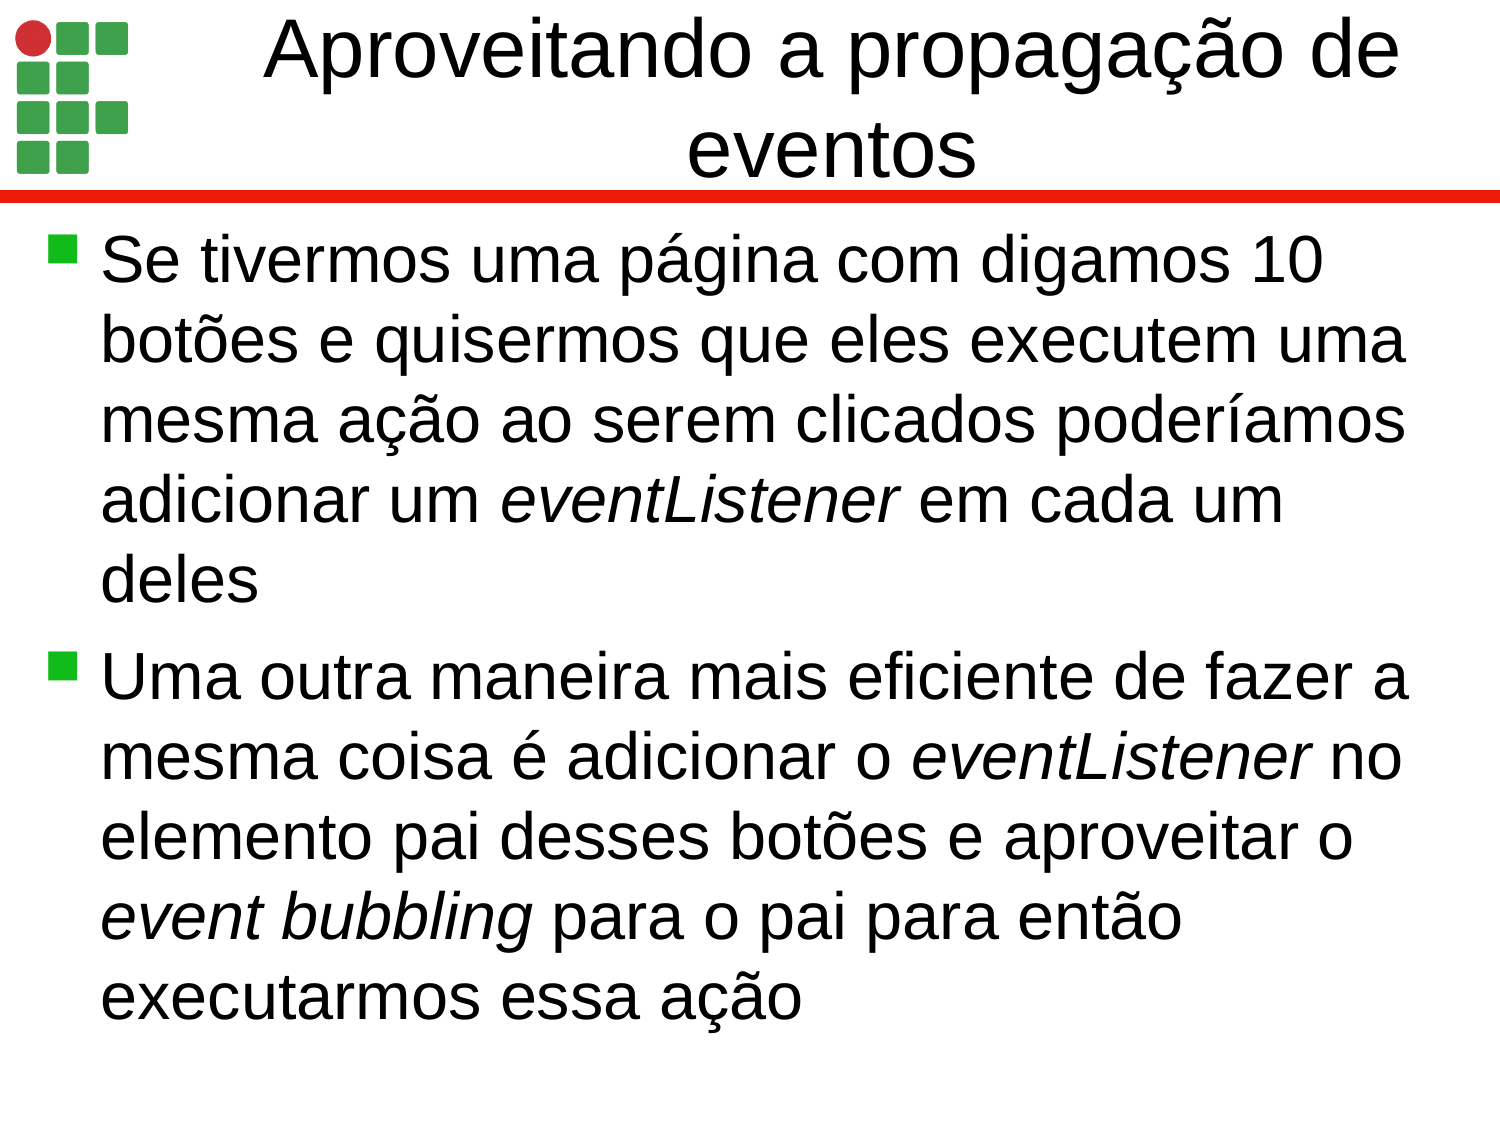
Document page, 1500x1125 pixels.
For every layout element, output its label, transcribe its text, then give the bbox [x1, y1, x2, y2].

list Se tivermos uma página com digamos 10 botões e quisermos que eles executem uma mesma ação ao serem clicados poderíamos adicionar um eventListener em cada um deles Uma outra maneira mais eficiente de fazer a mesma coisa é adicionar o eventListener no elemento pai desses botões e aproveitar o event bubbling para o pai para então executarmos essa ação [29, 207, 1471, 1087]
title Aproveitando a propagação de eventos [165, 0, 1500, 202]
picture [14, 16, 130, 178]
